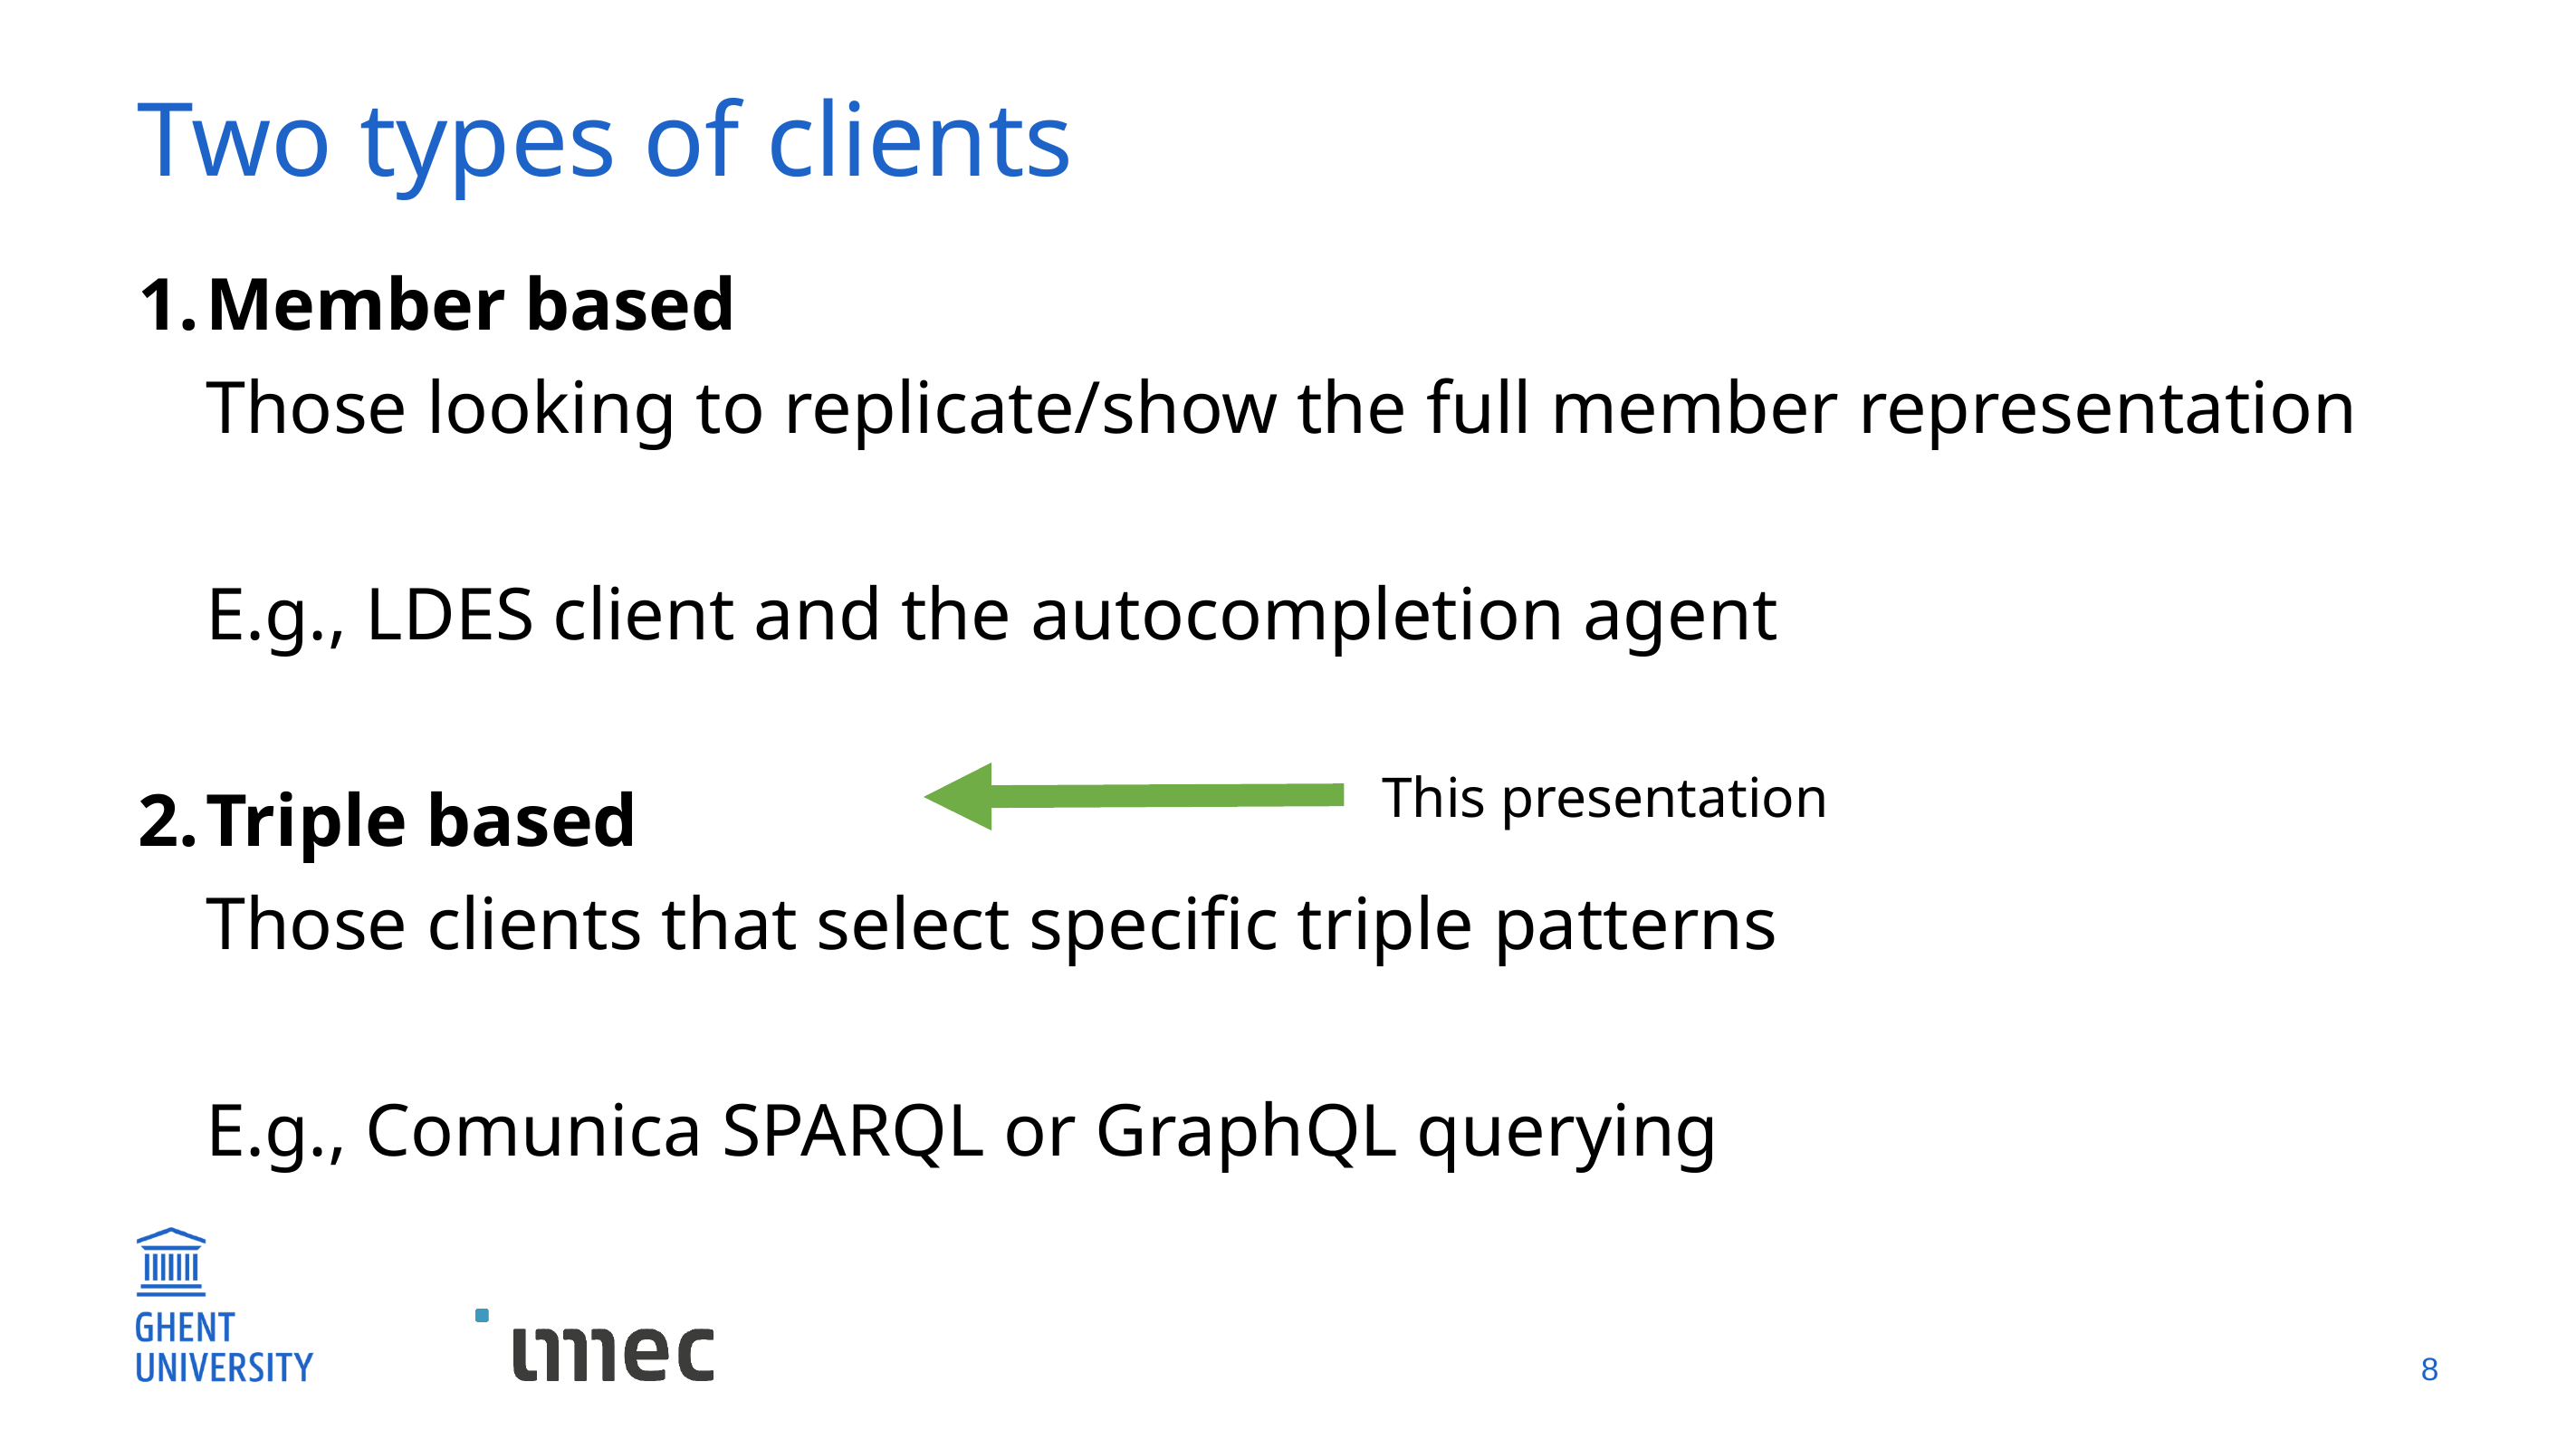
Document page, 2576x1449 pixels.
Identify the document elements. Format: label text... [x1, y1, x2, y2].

list Member based Those looking to replicate/show the full member representation E.g., LDES client and the autocompletion agent Triple based Those clients that select specific triple patterns E.g., Comunica SPARQL or GraphQL querying [124, 234, 2456, 1229]
picture [68, 1175, 411, 1449]
picture [475, 1309, 713, 1381]
text_box This presentation [1368, 749, 2272, 842]
slide_number <number> [2315, 1329, 2453, 1407]
title Two types of clients [123, 76, 2456, 206]
